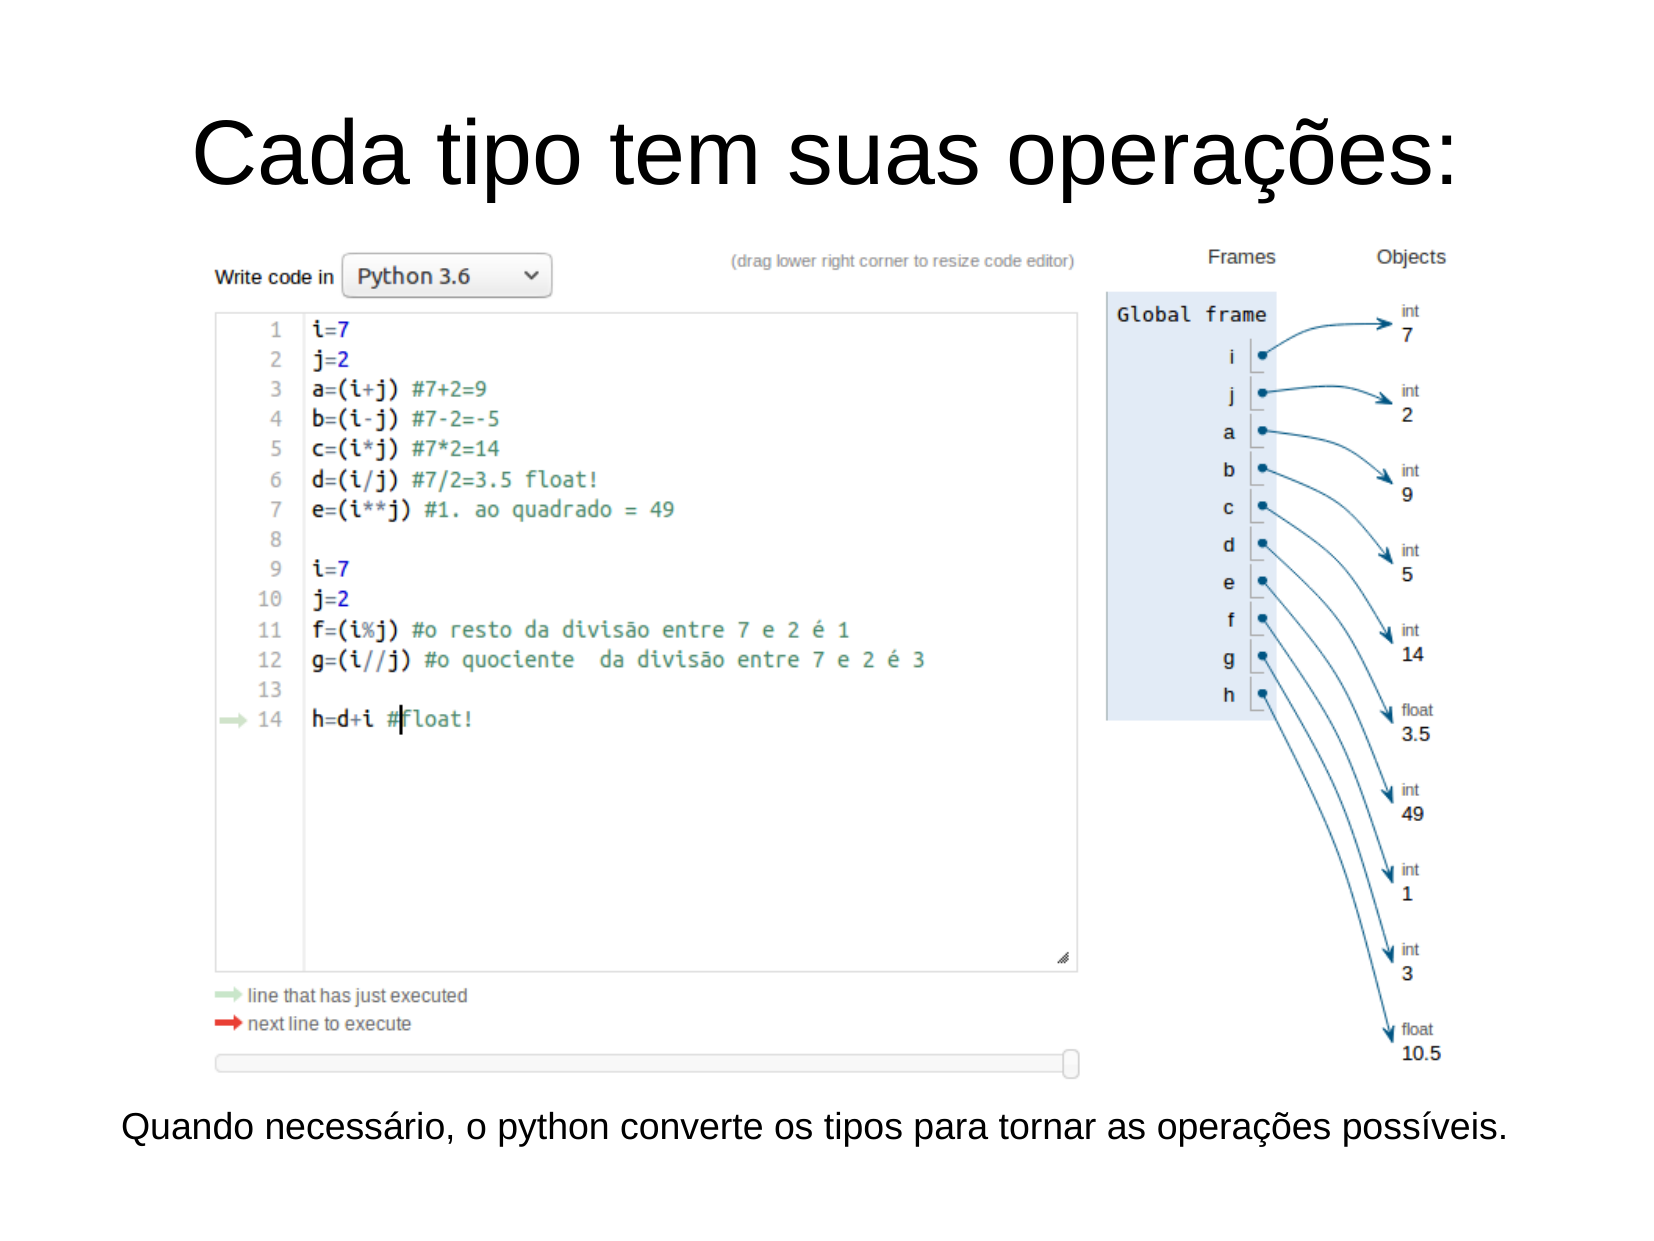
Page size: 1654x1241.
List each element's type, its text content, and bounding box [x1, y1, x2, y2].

picture [198, 242, 1477, 1087]
title Cada tipo tem suas operações: [82, 49, 1571, 257]
text_box Quando necessário, o python converte os tipos para tornar as operações possíveis. [106, 1098, 1524, 1156]
